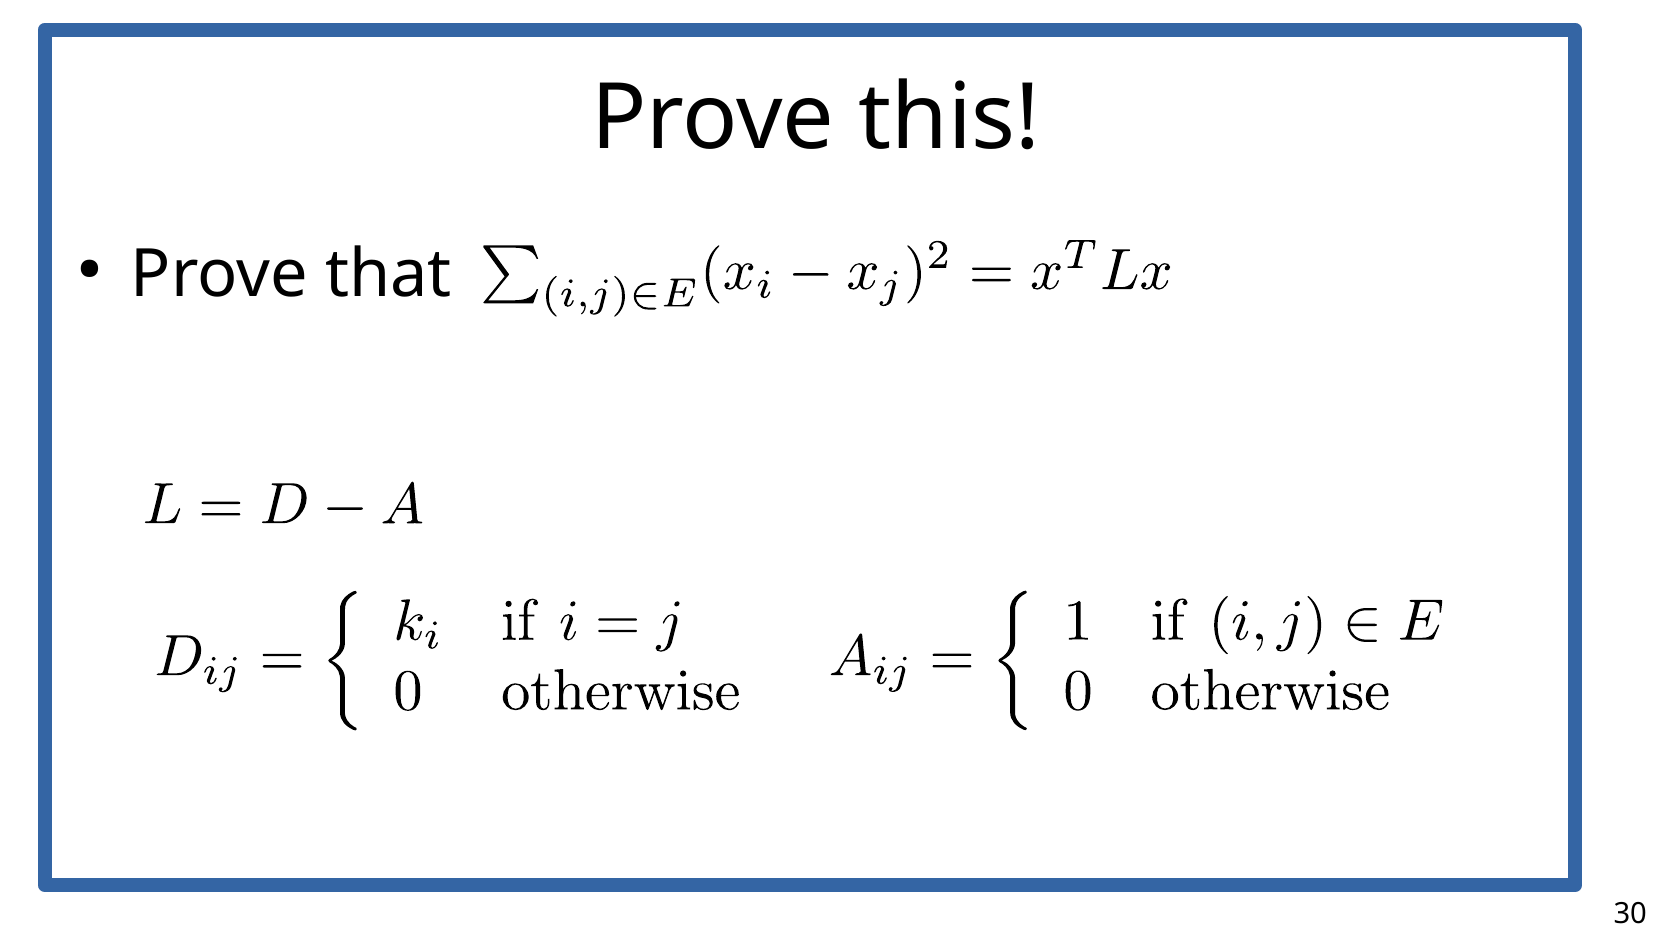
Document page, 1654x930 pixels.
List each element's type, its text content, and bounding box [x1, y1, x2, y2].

text_box [828, 590, 1445, 731]
text_box [142, 481, 425, 529]
title Prove this! [71, 61, 1561, 165]
list Prove that [60, 225, 1549, 878]
text_box [154, 590, 741, 731]
